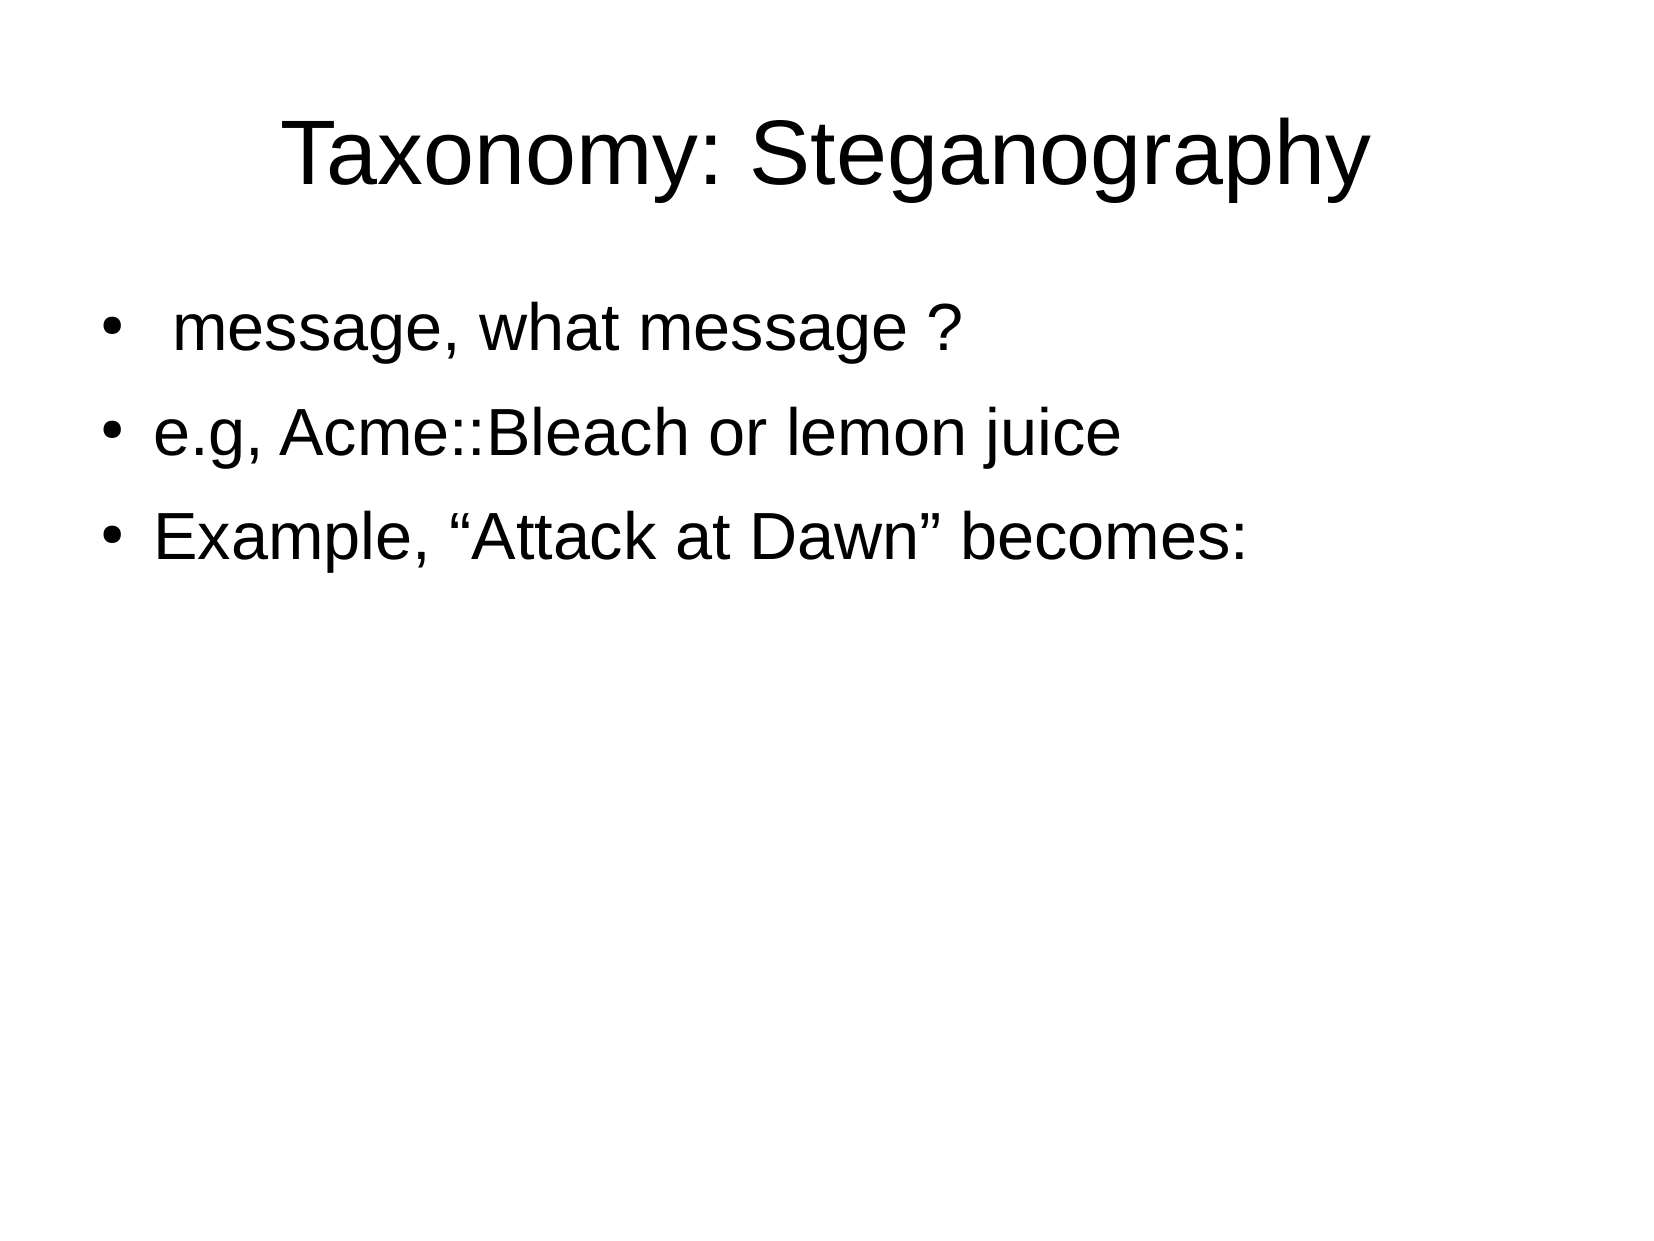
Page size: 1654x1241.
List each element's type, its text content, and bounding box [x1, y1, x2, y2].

list message, what message ? e.g, Acme::Bleach or lemon juice Example, “Attack at Dawn” becomes: [82, 290, 1571, 1010]
title Taxonomy: Steganography [82, 49, 1571, 257]
